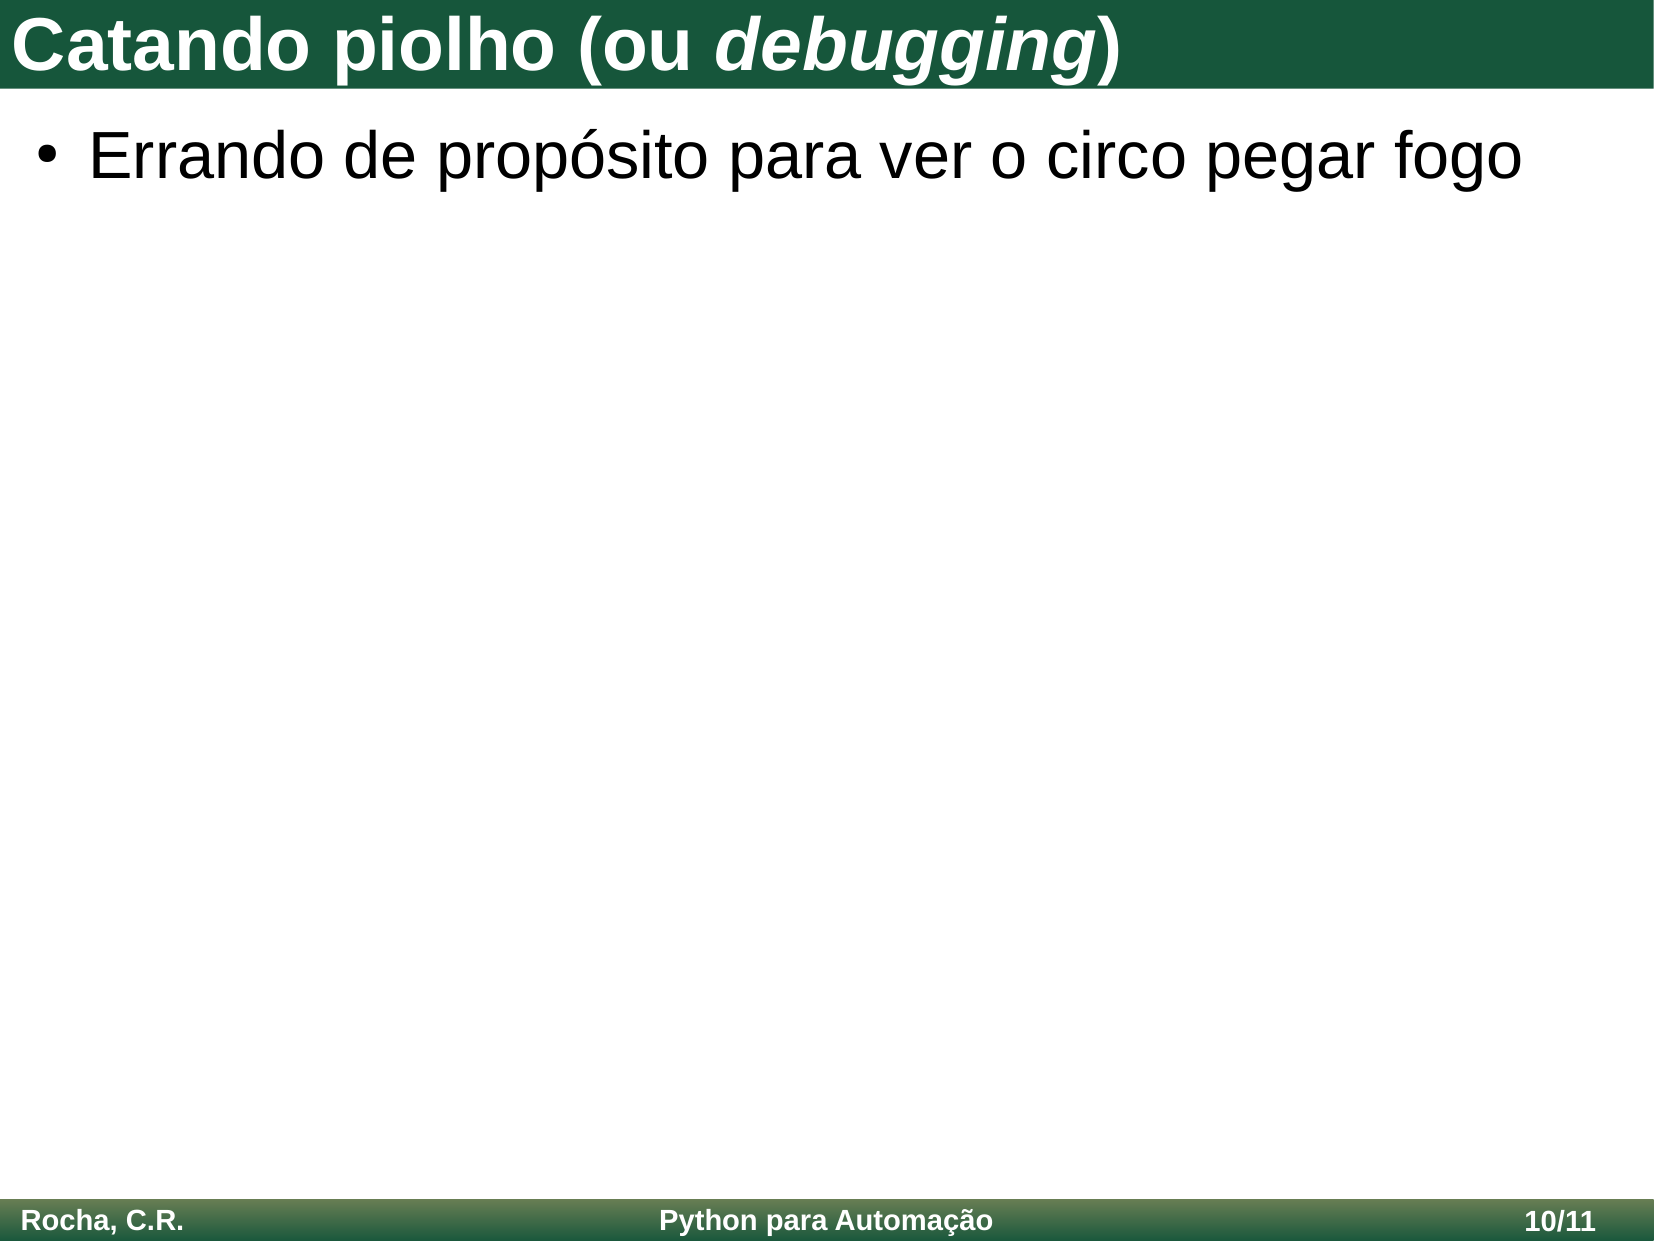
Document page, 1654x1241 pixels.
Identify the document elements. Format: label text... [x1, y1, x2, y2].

list Errando de propósito para ver o circo pegar fogo [17, 118, 1625, 1123]
title Catando piolho (ou debugging) [11, 0, 1625, 89]
